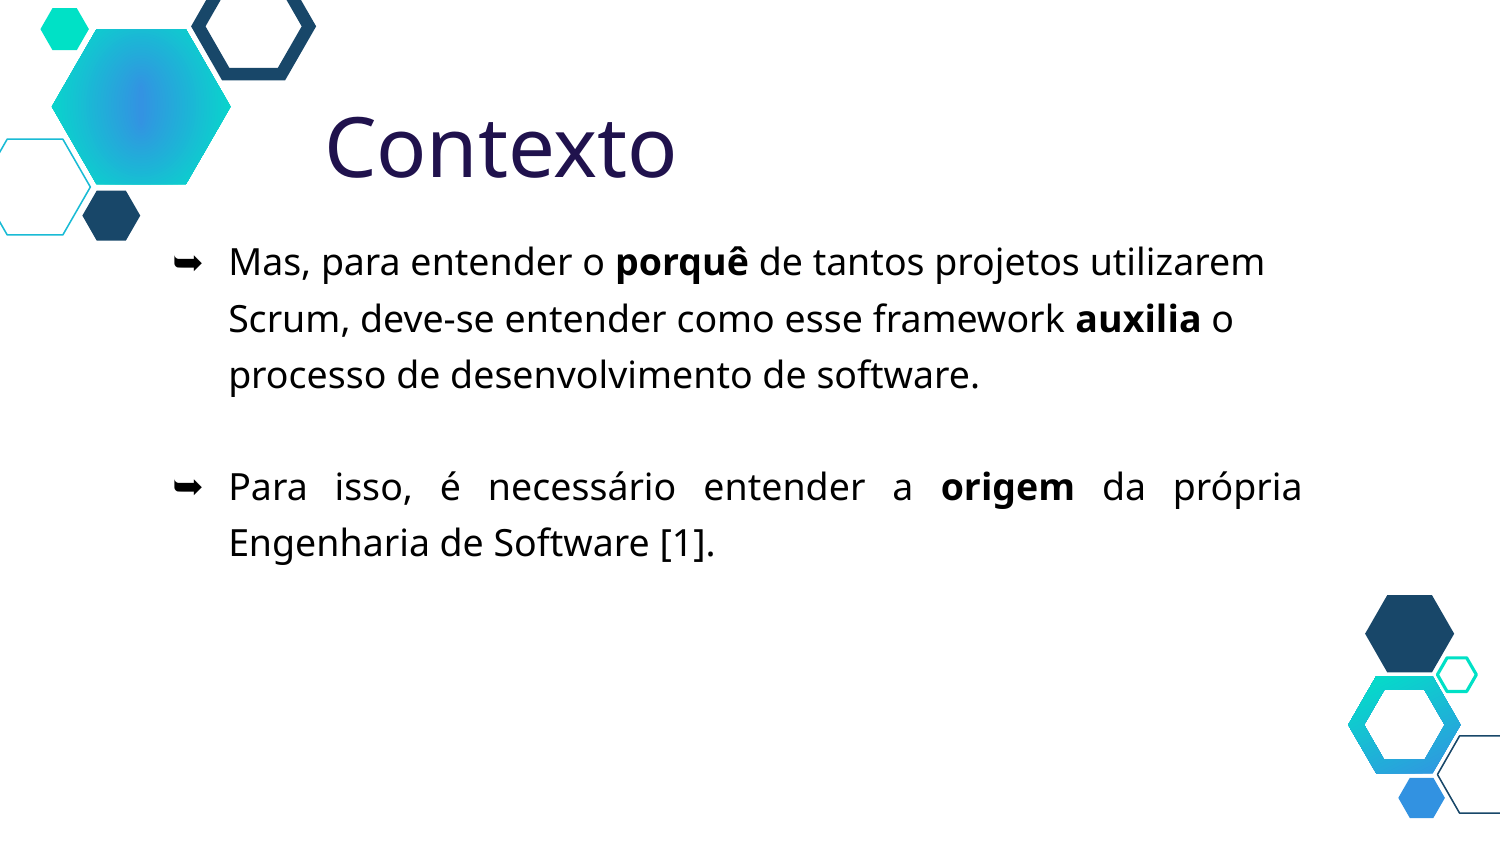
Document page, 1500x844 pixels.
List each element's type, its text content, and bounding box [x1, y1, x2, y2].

title Contexto [309, 103, 1121, 209]
list Mas, para entender o porquê de tantos projetos utilizarem Scrum, deve-se entender como esse framework auxilia o processo de desenvolvimento de software. Para isso, é necessário entender a origem da própria Engenharia de Software [1]. [138, 212, 1318, 755]
